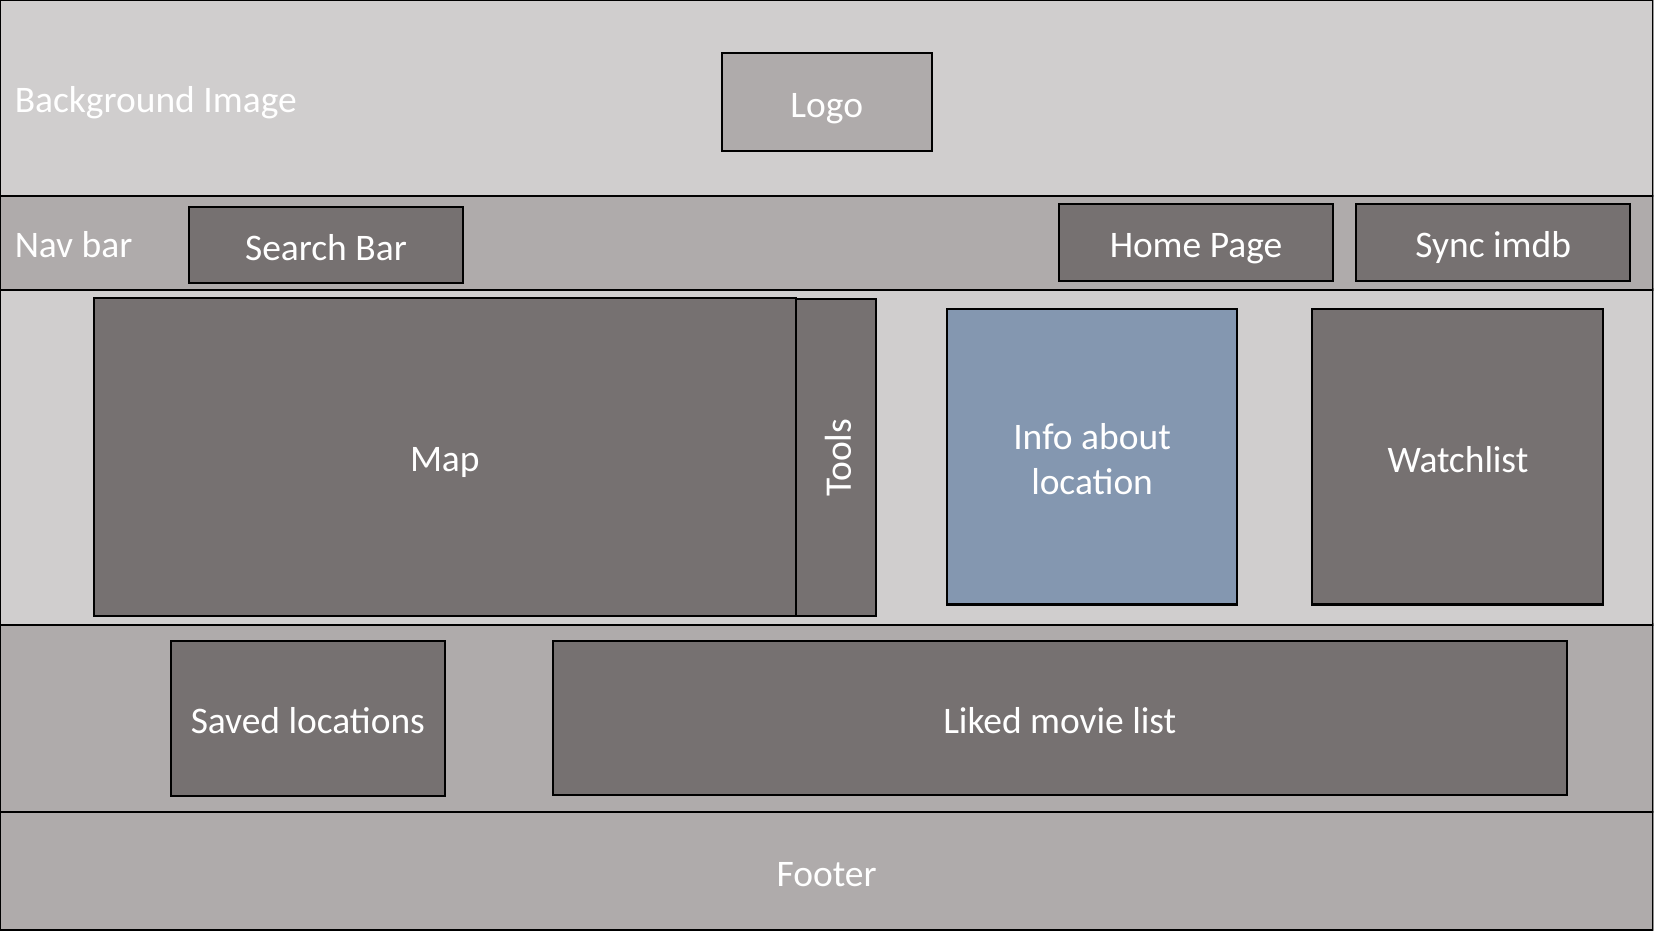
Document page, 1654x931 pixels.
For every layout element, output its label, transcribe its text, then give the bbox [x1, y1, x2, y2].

text_box Logo [721, 53, 932, 151]
text_box Sync imdb [1356, 204, 1631, 282]
text_box Background Image [0, 0, 1654, 195]
text_box Home Page [1059, 204, 1334, 282]
text_box [0, 290, 1654, 812]
text_box Nav bar [0, 195, 1654, 290]
text_box Search Bar [188, 206, 463, 284]
text_box Watchlist [1312, 309, 1604, 605]
text_box Liked movie list [552, 641, 1567, 796]
text_box Info about location [946, 309, 1238, 605]
text_box Tools [795, 299, 877, 617]
text_box Map [94, 297, 796, 617]
text_box Saved locations [171, 641, 445, 796]
text_box Footer [0, 812, 1654, 931]
